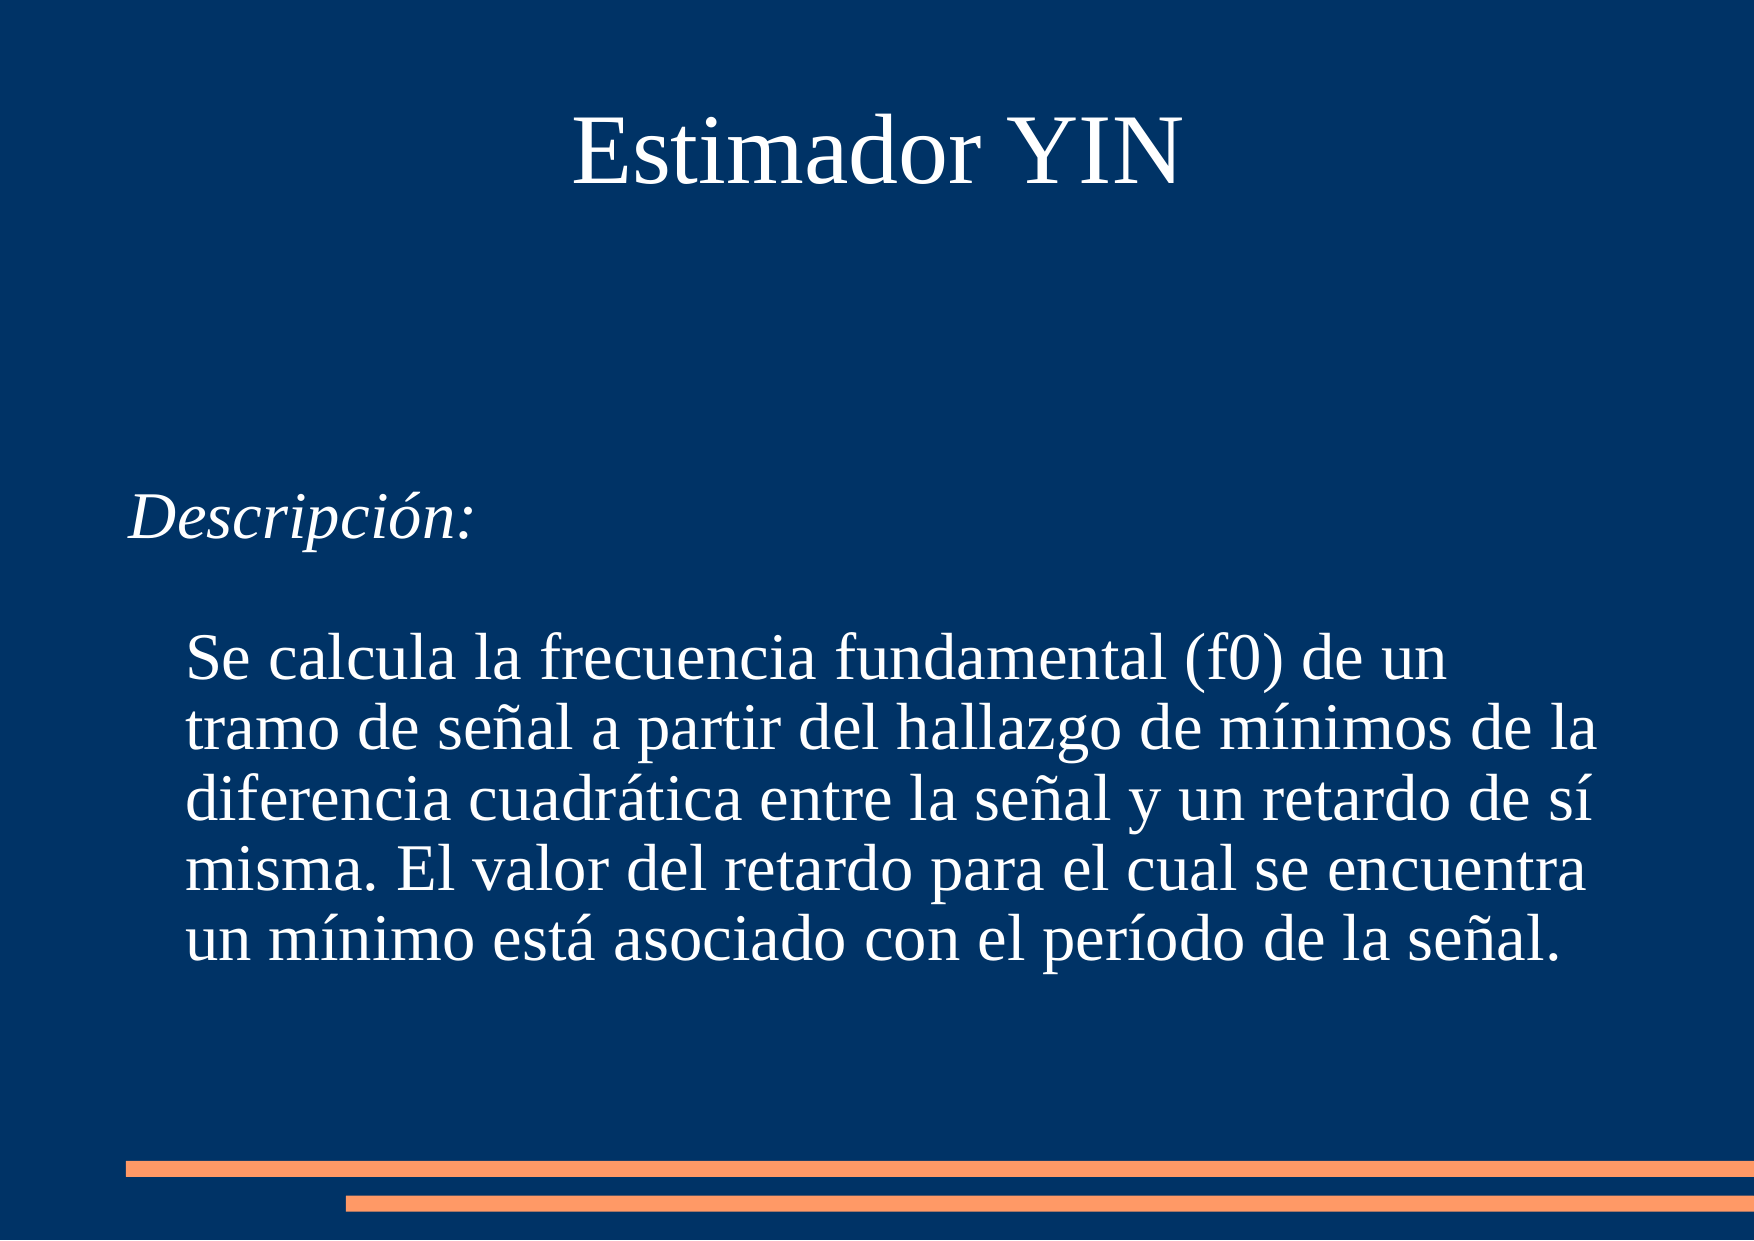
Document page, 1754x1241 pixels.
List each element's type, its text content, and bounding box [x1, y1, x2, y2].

subtitle Descripción: Se calcula la frecuencia fundamental (f0) de un tramo de señal a partir del hallazgo de mínimos de la diferencia cuadrática entre la señal y un retardo de sí misma. El valor del retardo para el cual se encuentra un mínimo está asociado con el período de la señal. [128, 322, 1656, 1133]
title Estimador YIN [128, 46, 1627, 254]
